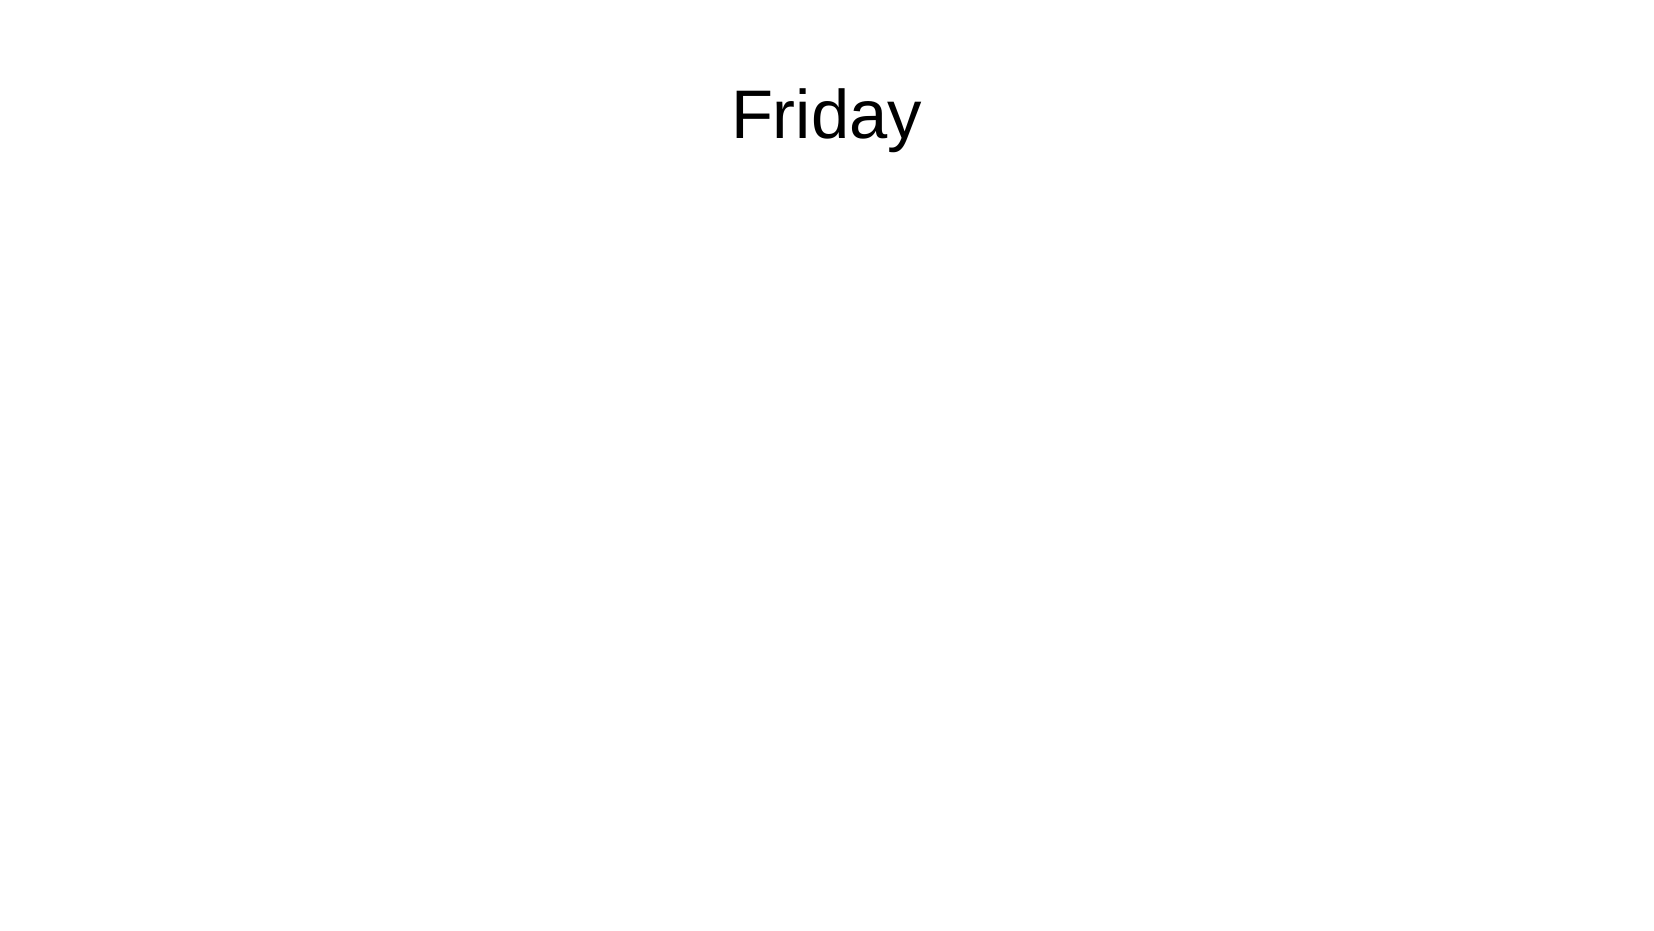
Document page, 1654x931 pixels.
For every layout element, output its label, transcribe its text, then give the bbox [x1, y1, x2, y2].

title Friday [82, 37, 1571, 193]
